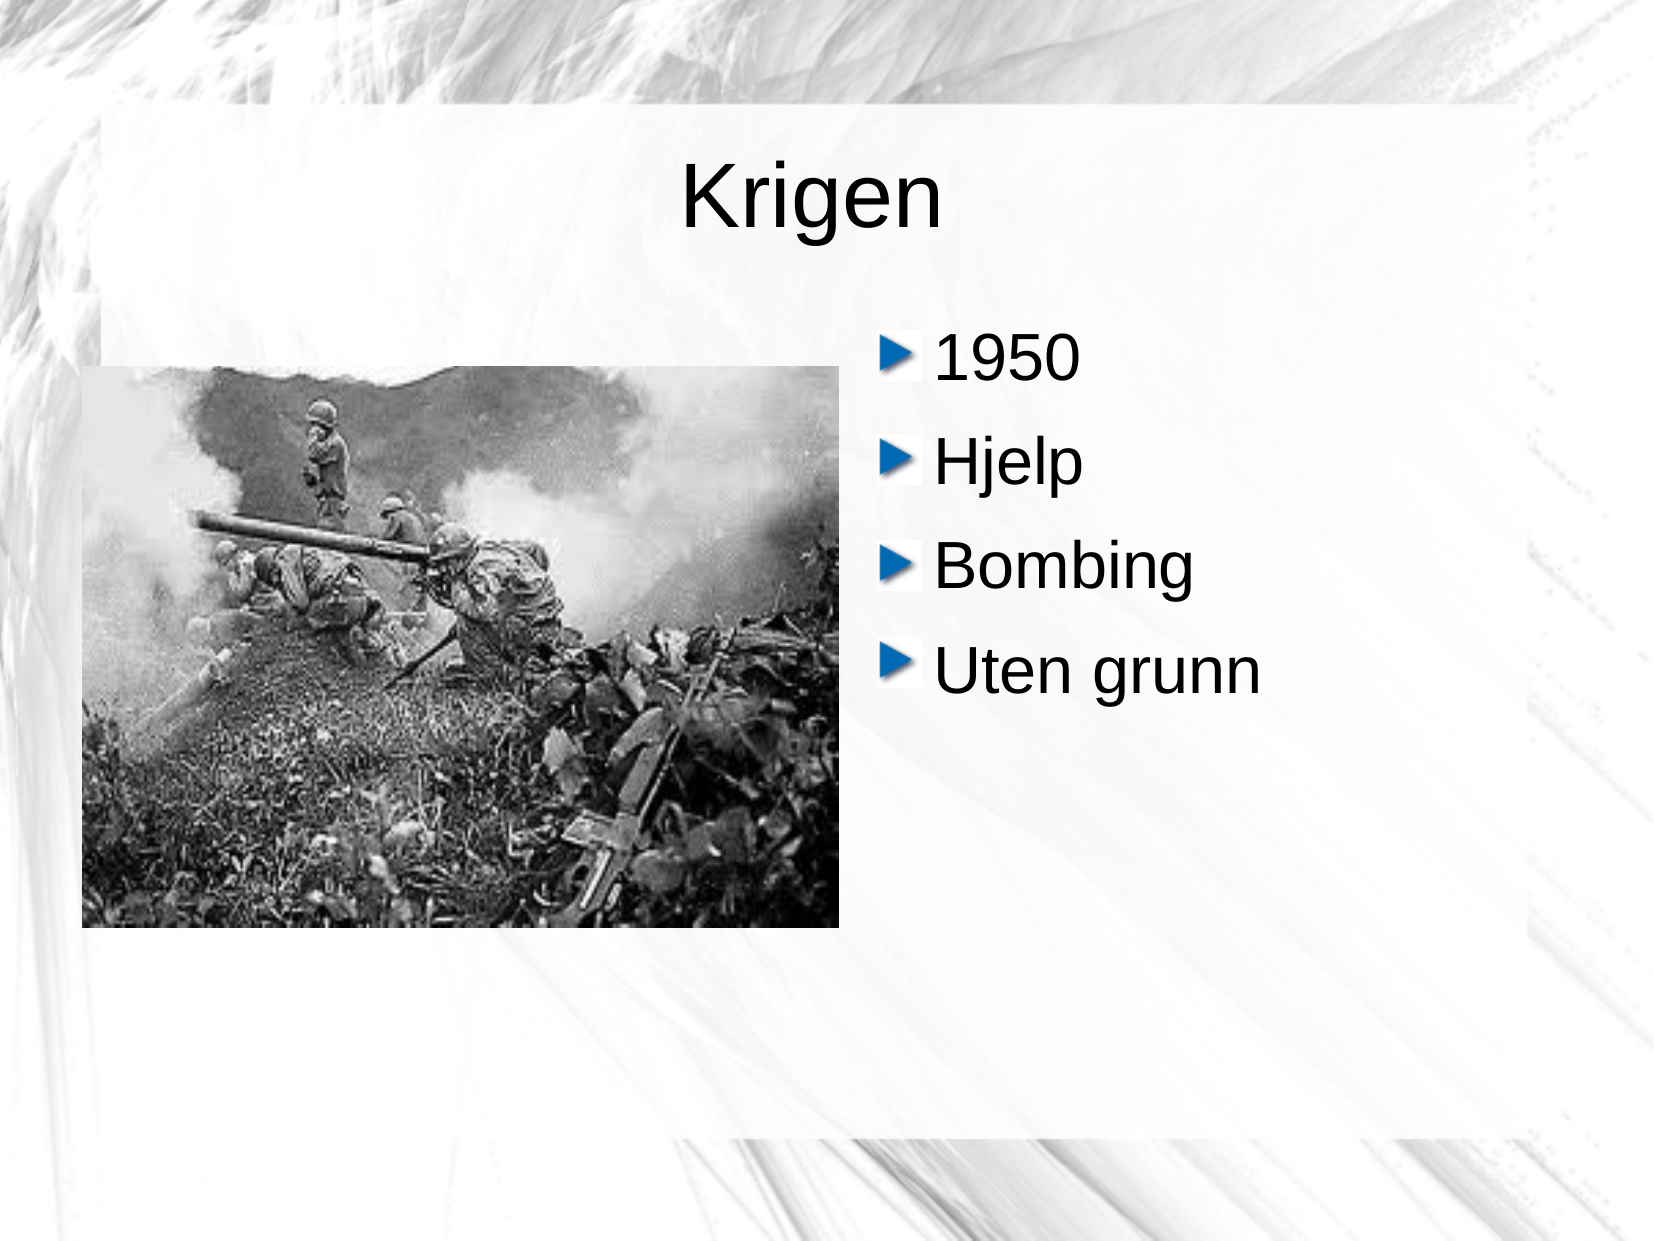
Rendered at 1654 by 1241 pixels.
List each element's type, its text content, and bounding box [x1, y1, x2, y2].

picture [0, 0, 1654, 1241]
list 1950 Hjelp Bombing Uten grunn [862, 319, 1572, 945]
title Krigen [118, 112, 1506, 281]
